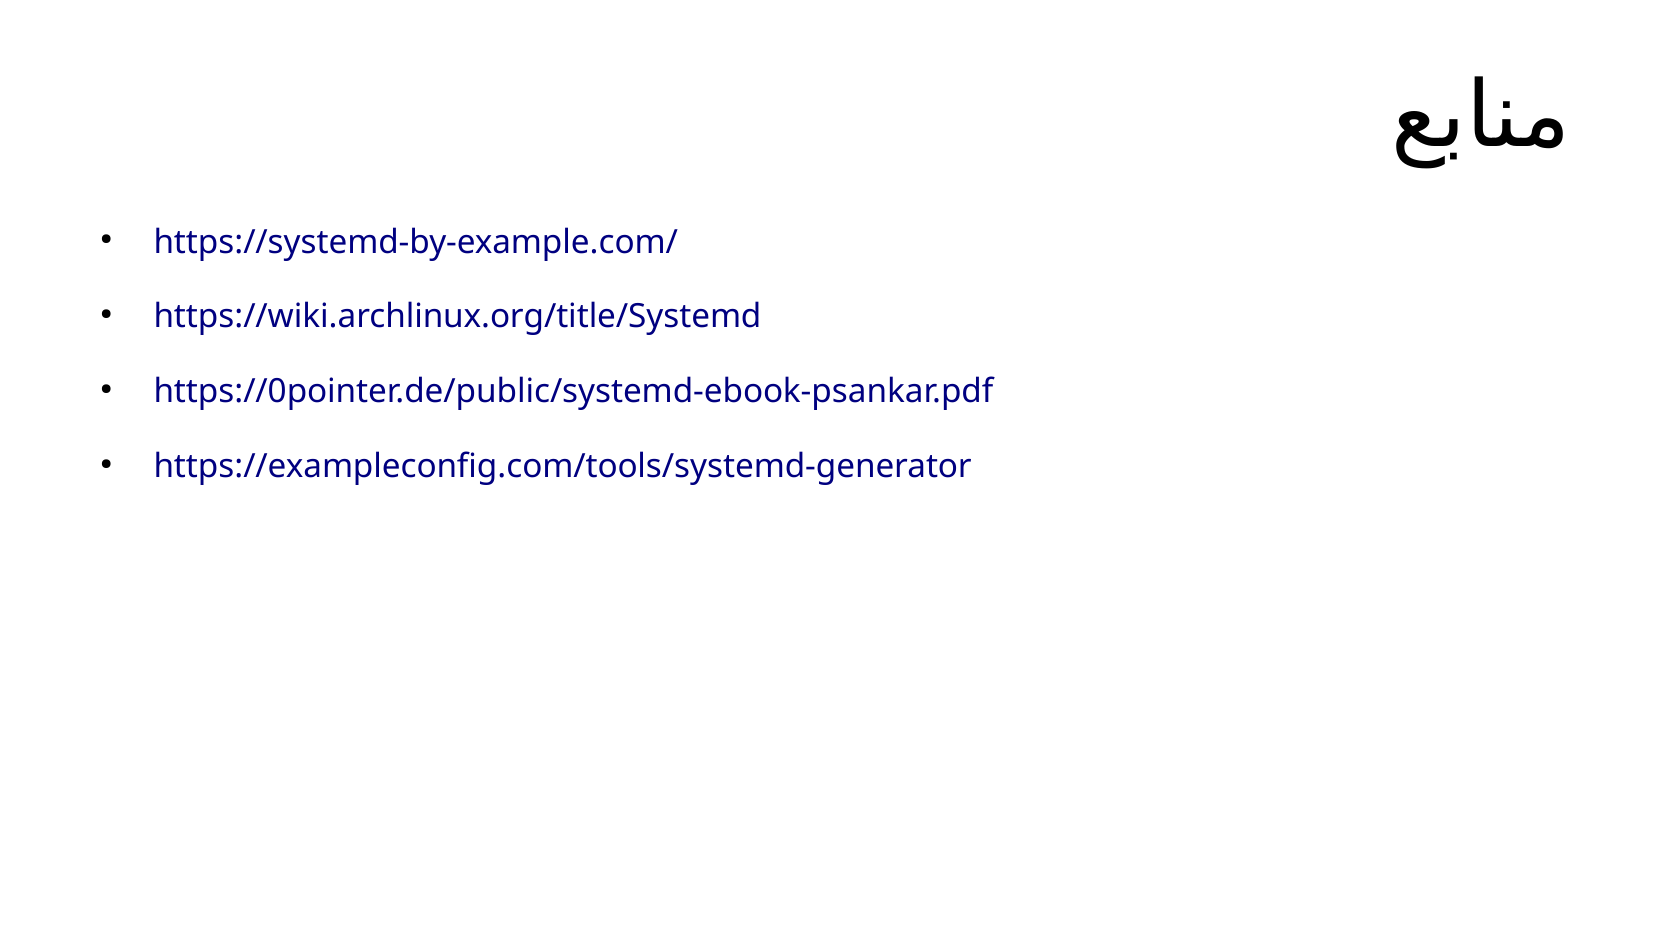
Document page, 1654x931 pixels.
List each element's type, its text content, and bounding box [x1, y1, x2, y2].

title منابع [82, 37, 1571, 193]
list https://systemd-by-example.com/ https://wiki.archlinux.org/title/Systemd https://0pointer.de/public/systemd-ebook-psankar.pdf https://exampleconfig.com/tools/systemd-generator [82, 217, 1571, 758]
